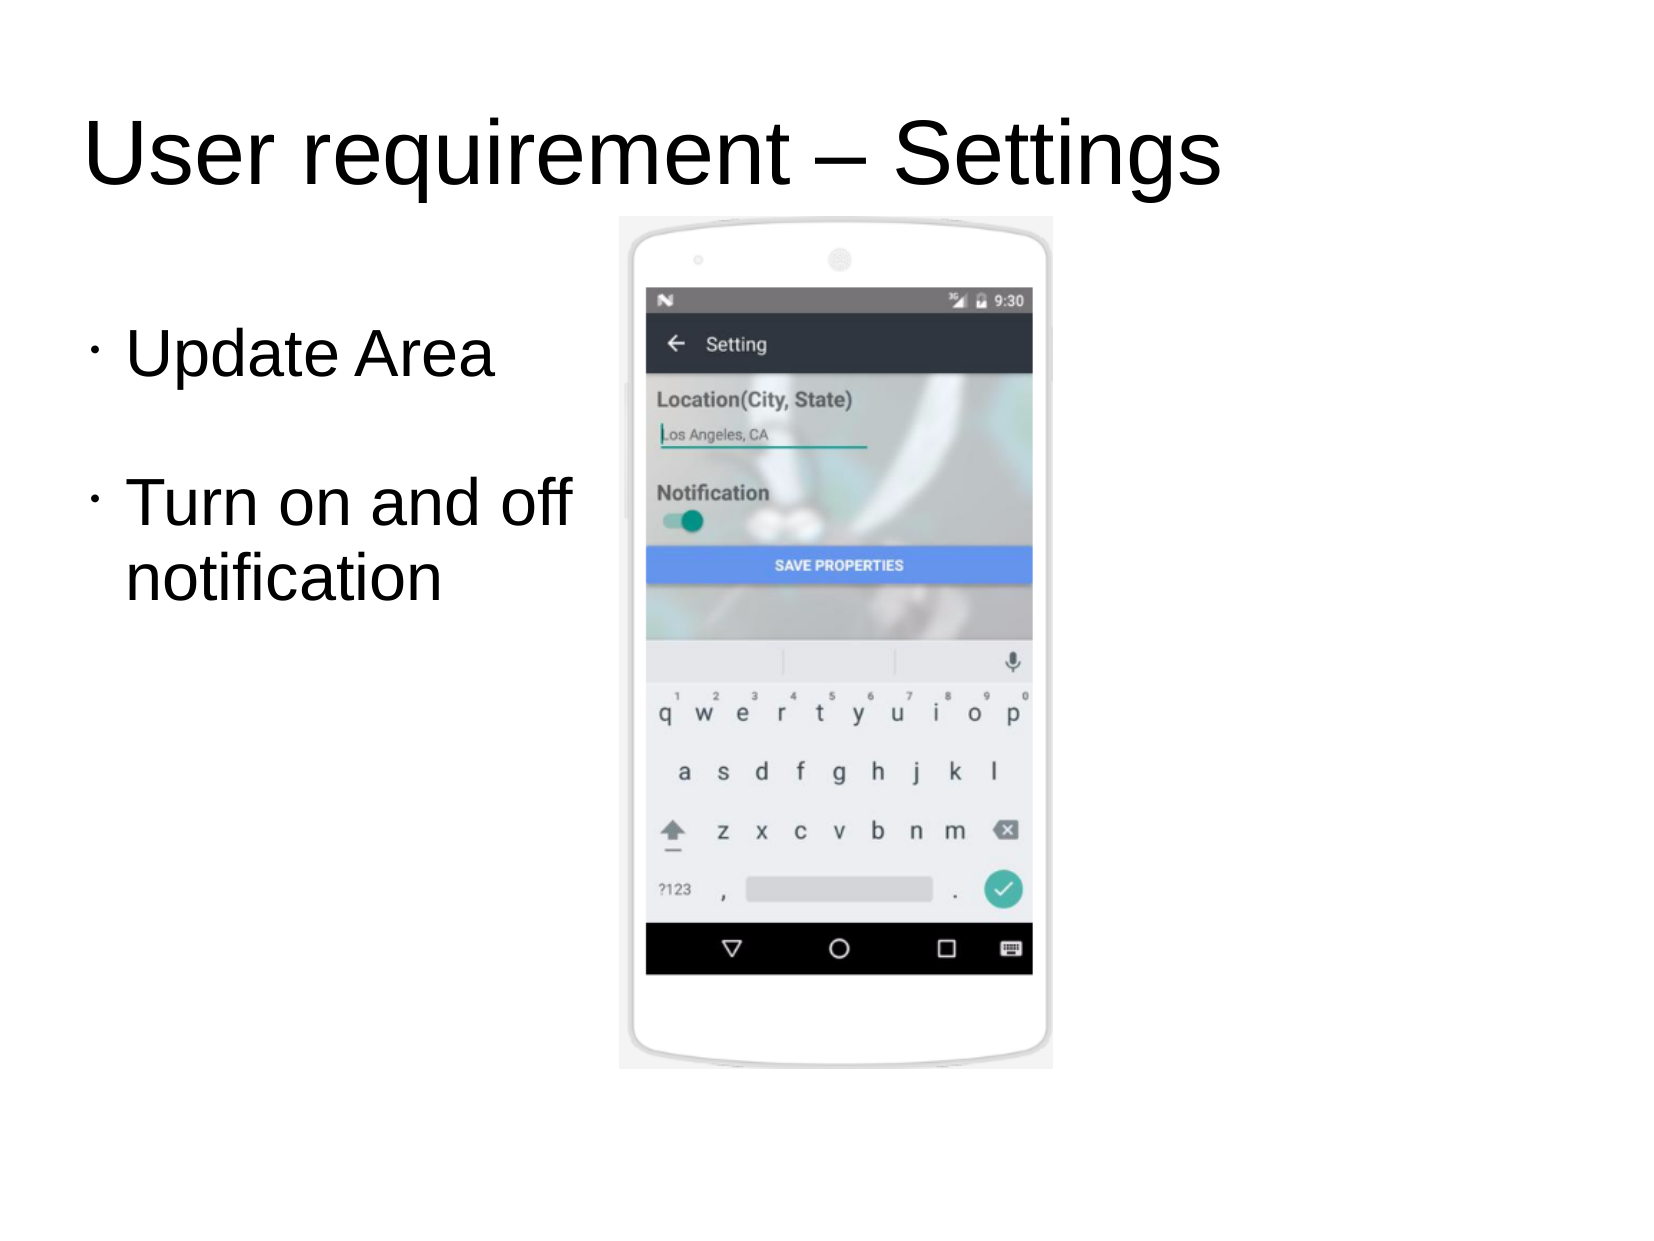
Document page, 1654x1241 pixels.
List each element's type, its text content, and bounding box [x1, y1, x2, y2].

picture [619, 216, 1053, 1069]
title User requirement – Settings [82, 49, 1571, 257]
text_box Update Area Turn on and off notification [90, 315, 619, 1036]
